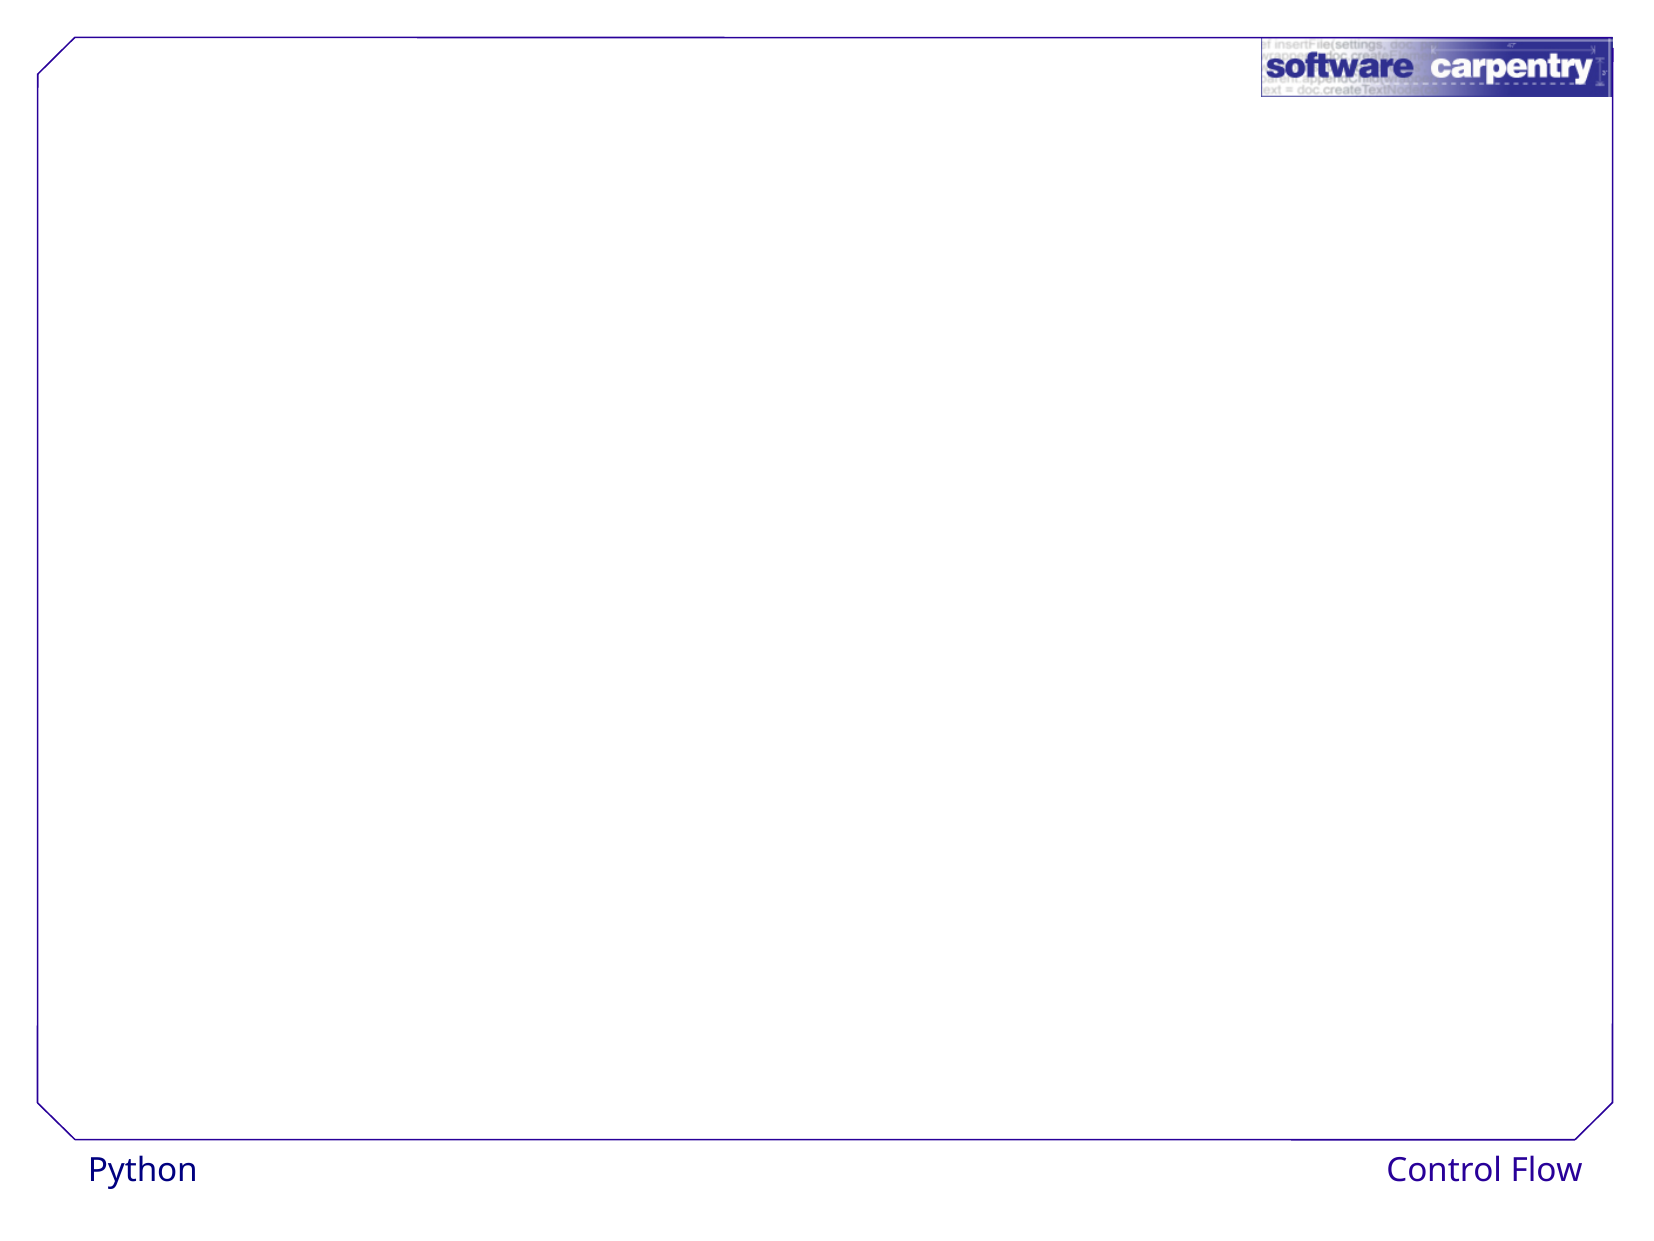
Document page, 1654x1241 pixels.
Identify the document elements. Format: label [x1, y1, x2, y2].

picture [1261, 39, 1613, 97]
